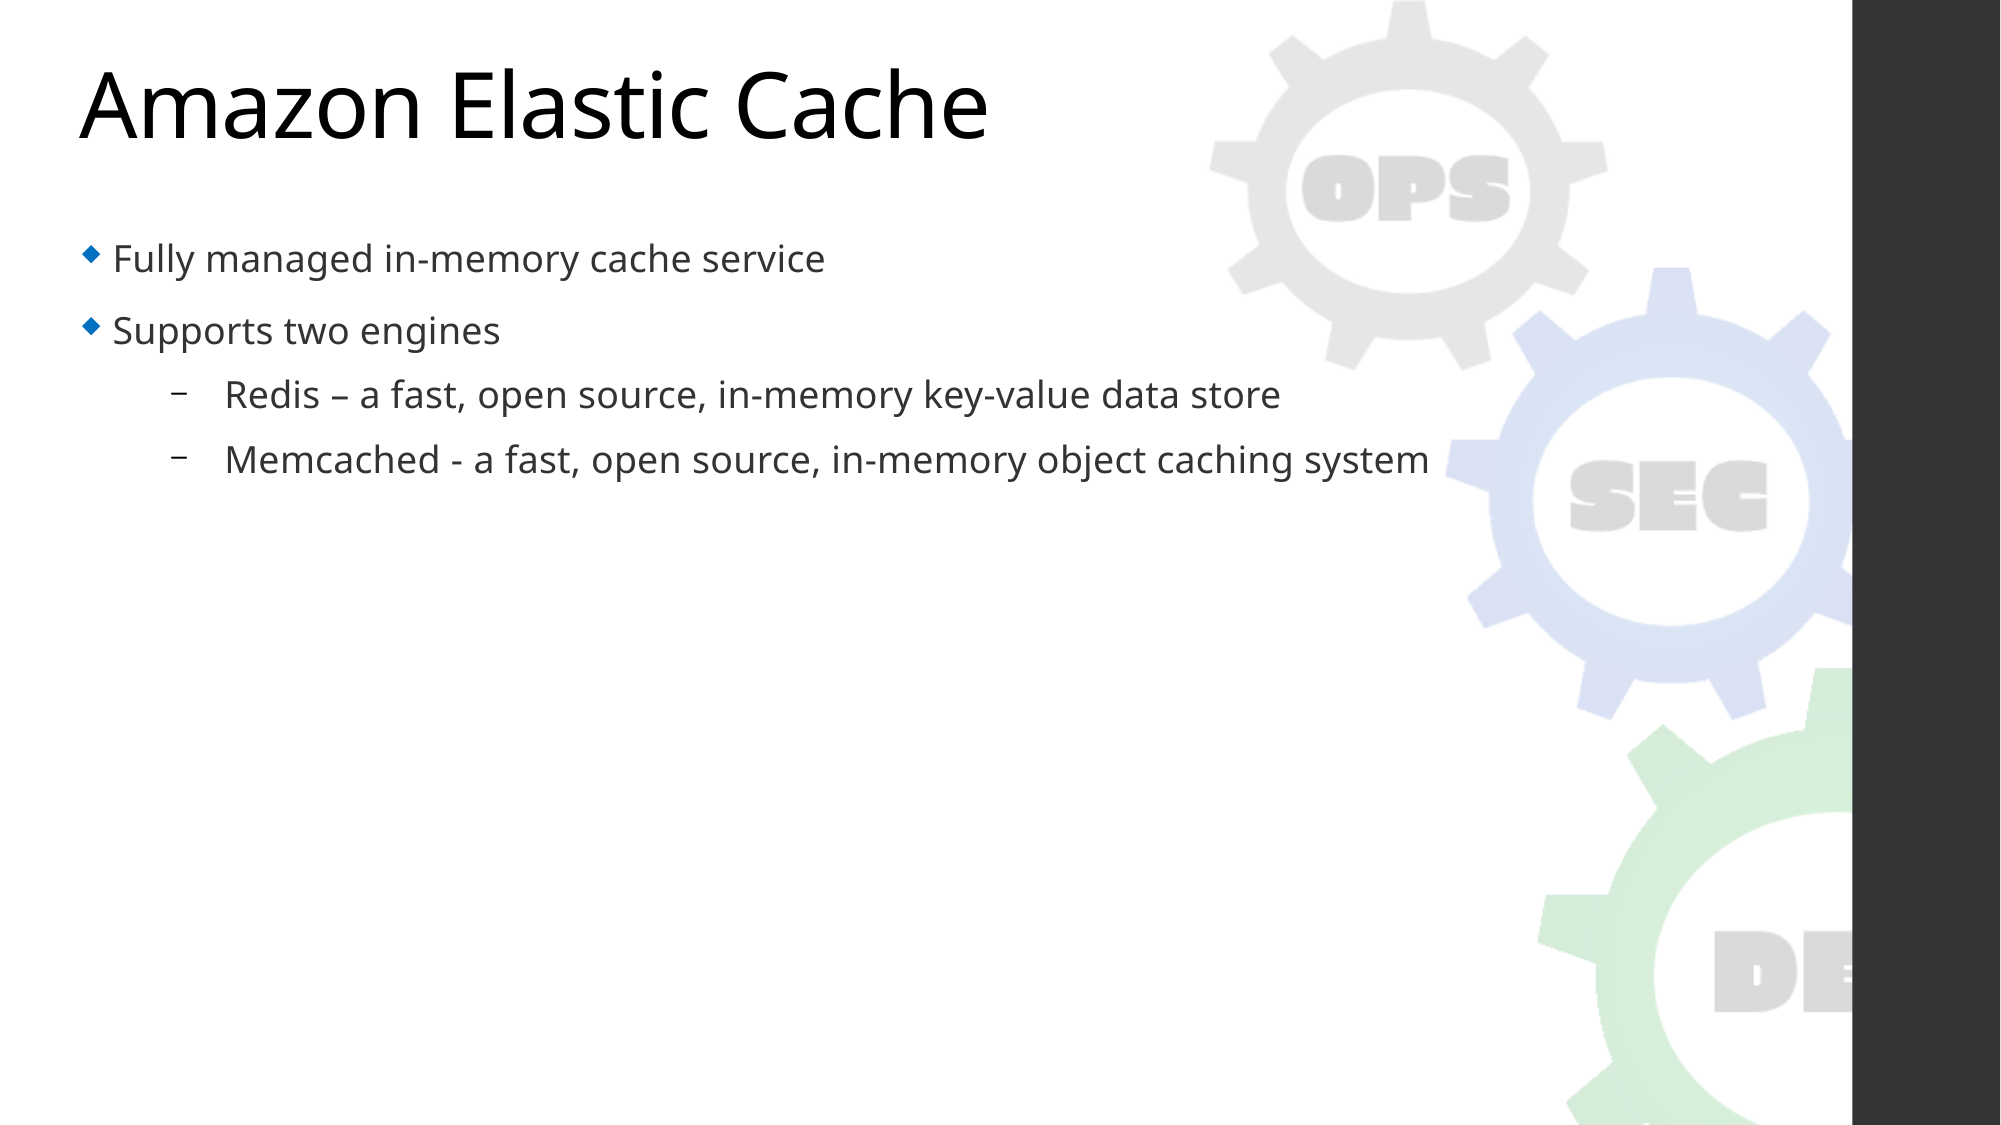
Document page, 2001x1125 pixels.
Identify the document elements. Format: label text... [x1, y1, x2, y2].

list Fully managed in-memory cache service Supports two engines Redis – a fast, open source, in-memory key-value data store Memcached - a fast, open source, in-memory object caching system [67, 230, 1801, 1106]
title Amazon Elastic Cache [64, 33, 1797, 166]
